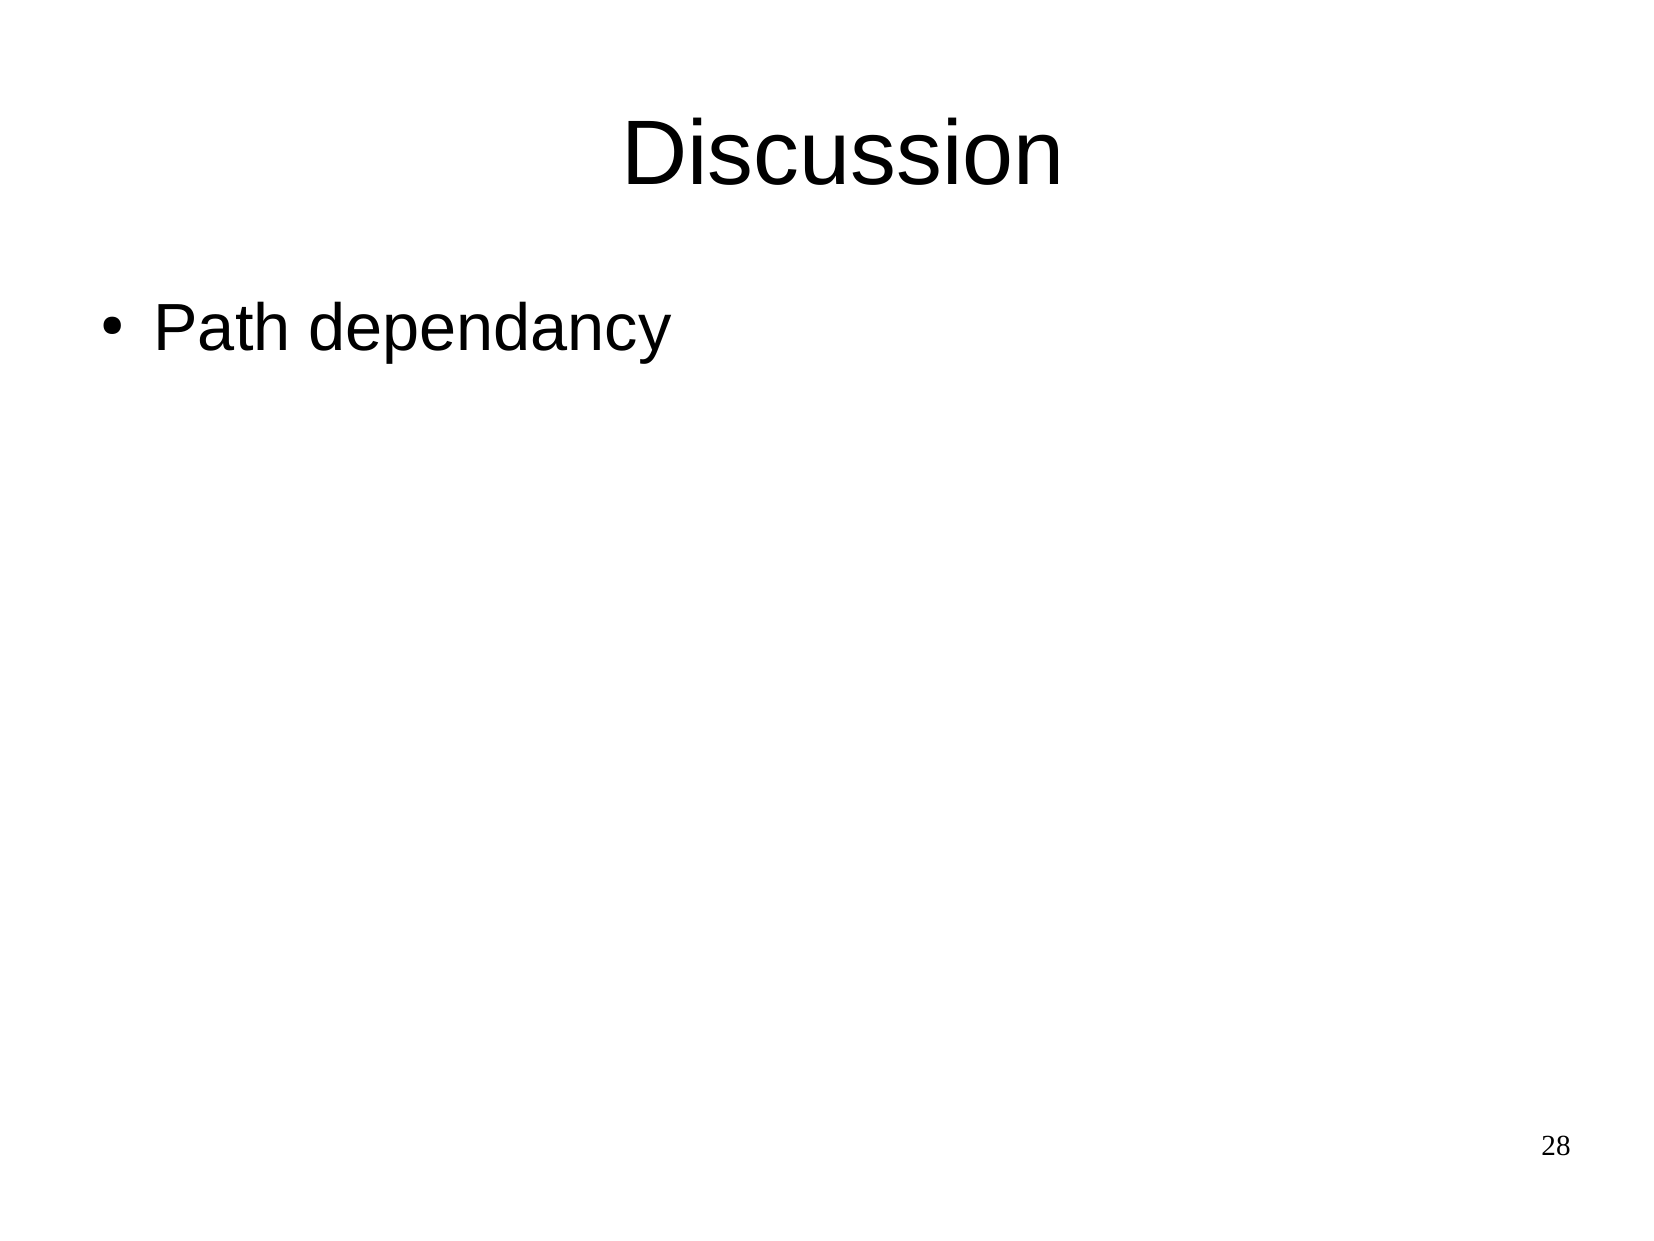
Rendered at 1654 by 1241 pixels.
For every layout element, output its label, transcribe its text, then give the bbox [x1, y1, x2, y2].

list Path dependancy [82, 290, 1538, 1010]
title Discussion [82, 49, 1571, 257]
